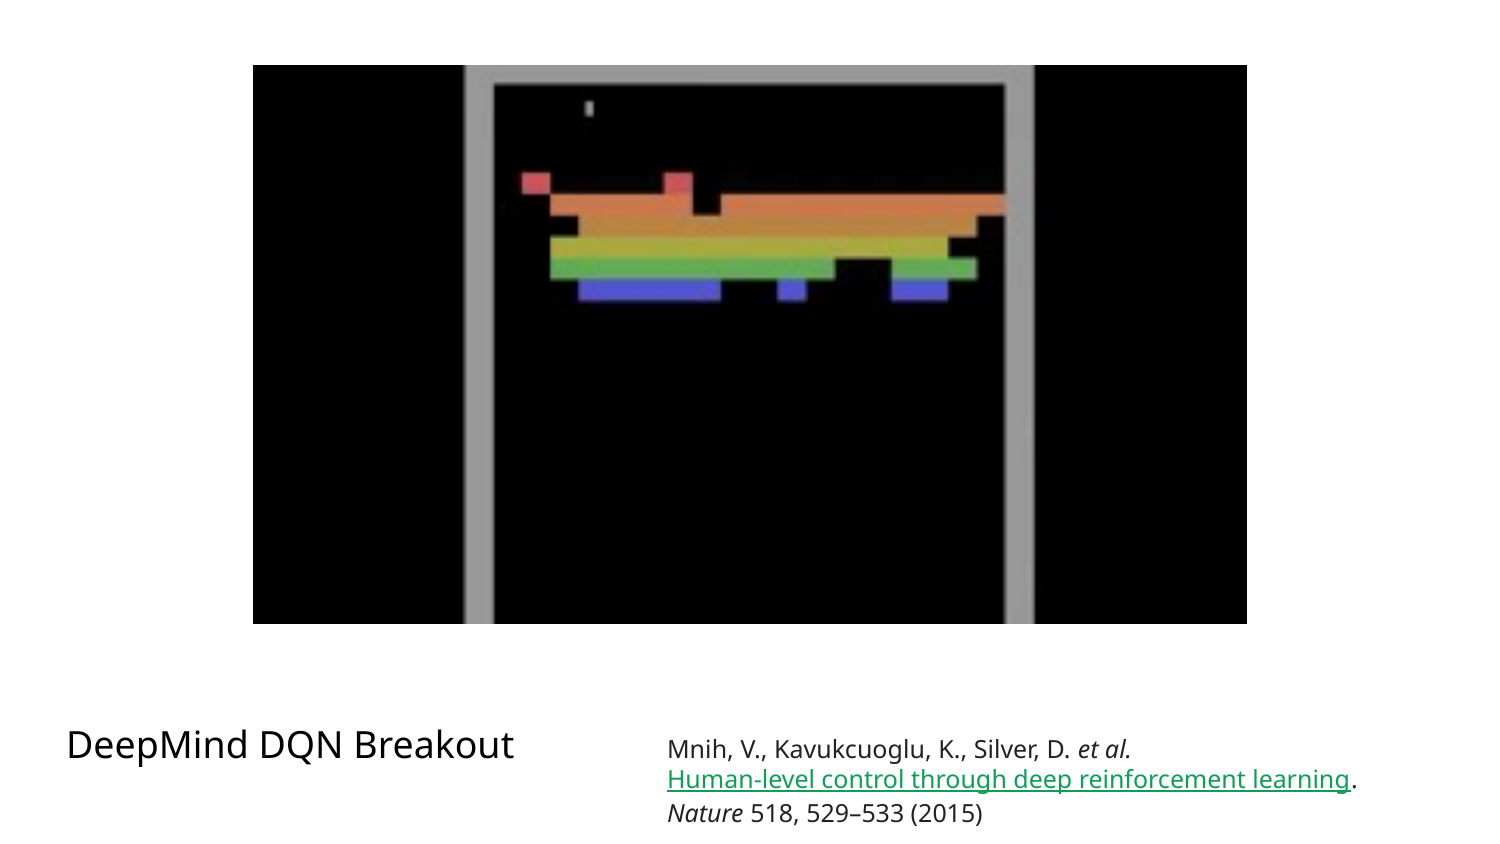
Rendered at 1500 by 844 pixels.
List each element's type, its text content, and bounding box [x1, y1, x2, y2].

text_box Mnih, V., Kavukcuoglu, K., Silver, D. et al. Human-level control through deep reinforcement learning. Nature 518, 529–533 (2015) [652, 718, 1448, 843]
picture [253, 65, 1247, 624]
list DeepMind DQN Breakout [51, 694, 612, 794]
